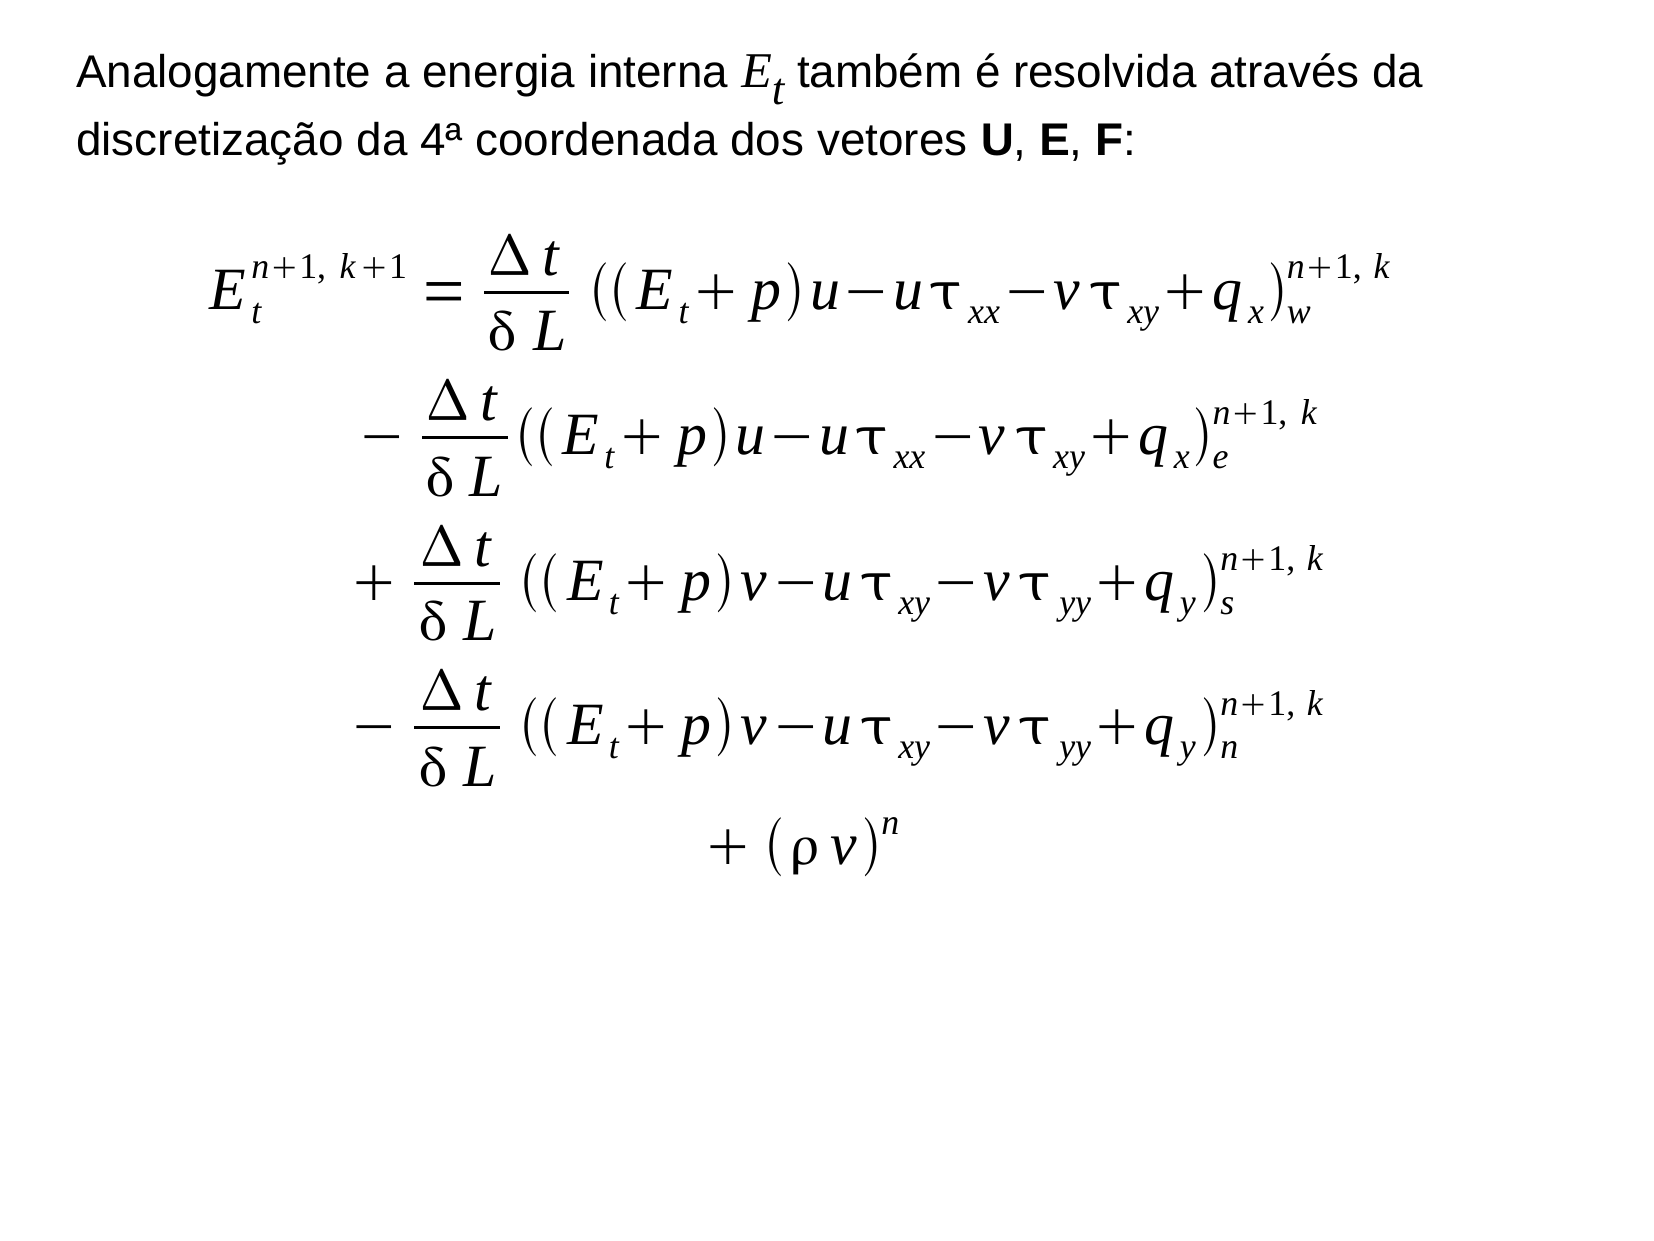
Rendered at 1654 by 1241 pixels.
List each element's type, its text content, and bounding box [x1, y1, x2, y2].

text_box Analogamente a energia interna Et também é resolvida através da discretização da 4ª coordenada dos vetores U, E, F: [61, 35, 1426, 173]
chart [198, 221, 1396, 880]
